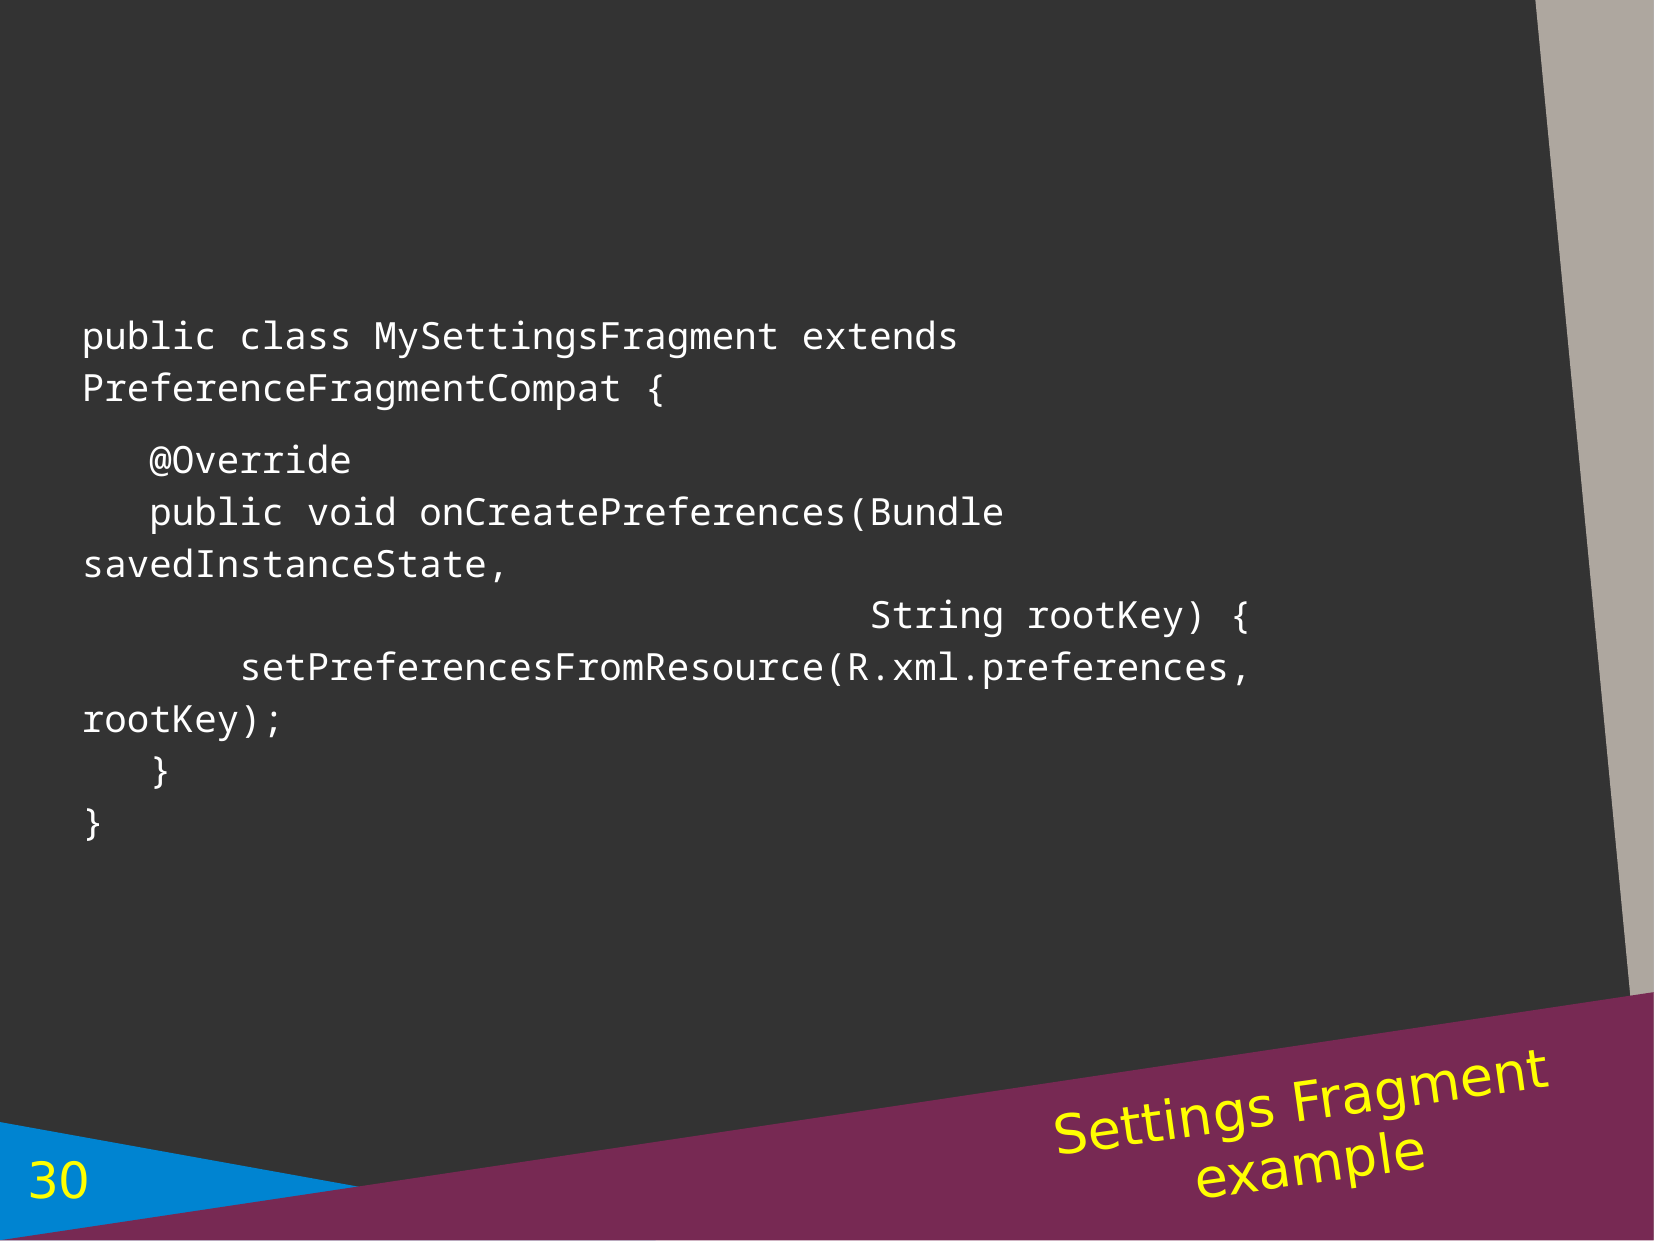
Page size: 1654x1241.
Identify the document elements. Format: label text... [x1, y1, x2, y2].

title Settings Fragment example [956, 995, 1654, 1241]
list public class MySettingsFragment extends PreferenceFragmentCompat { @Override public void onCreatePreferences(Bundle savedInstanceState, String rootKey) { setPreferencesFromResource(R.xml.preferences, rootKey); } } [66, 290, 1465, 851]
